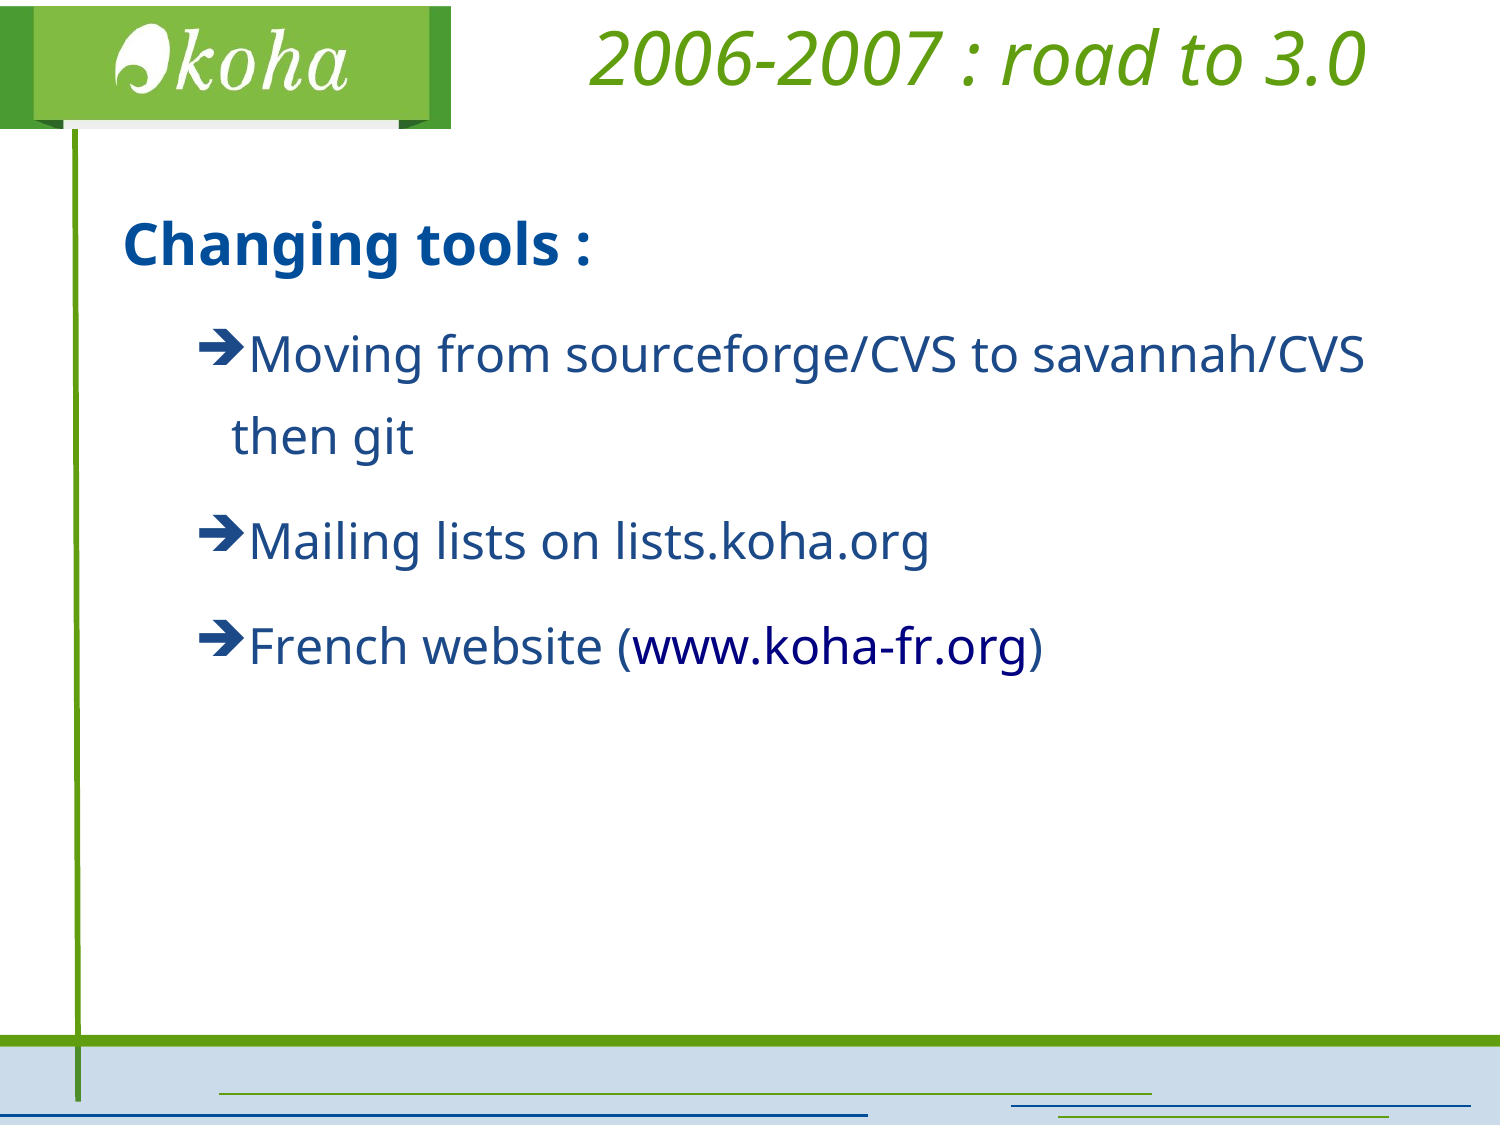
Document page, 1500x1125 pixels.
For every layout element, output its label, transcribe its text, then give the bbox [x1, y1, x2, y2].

title 2006-2007 : road to 3.0 [450, 0, 1500, 113]
list Changing tools : Moving from sourceforge/CVS to savannah/CVS then git Mailing lists on lists.koha.org French website (www.koha-fr.org) [118, 187, 1463, 971]
picture [0, 0, 451, 129]
